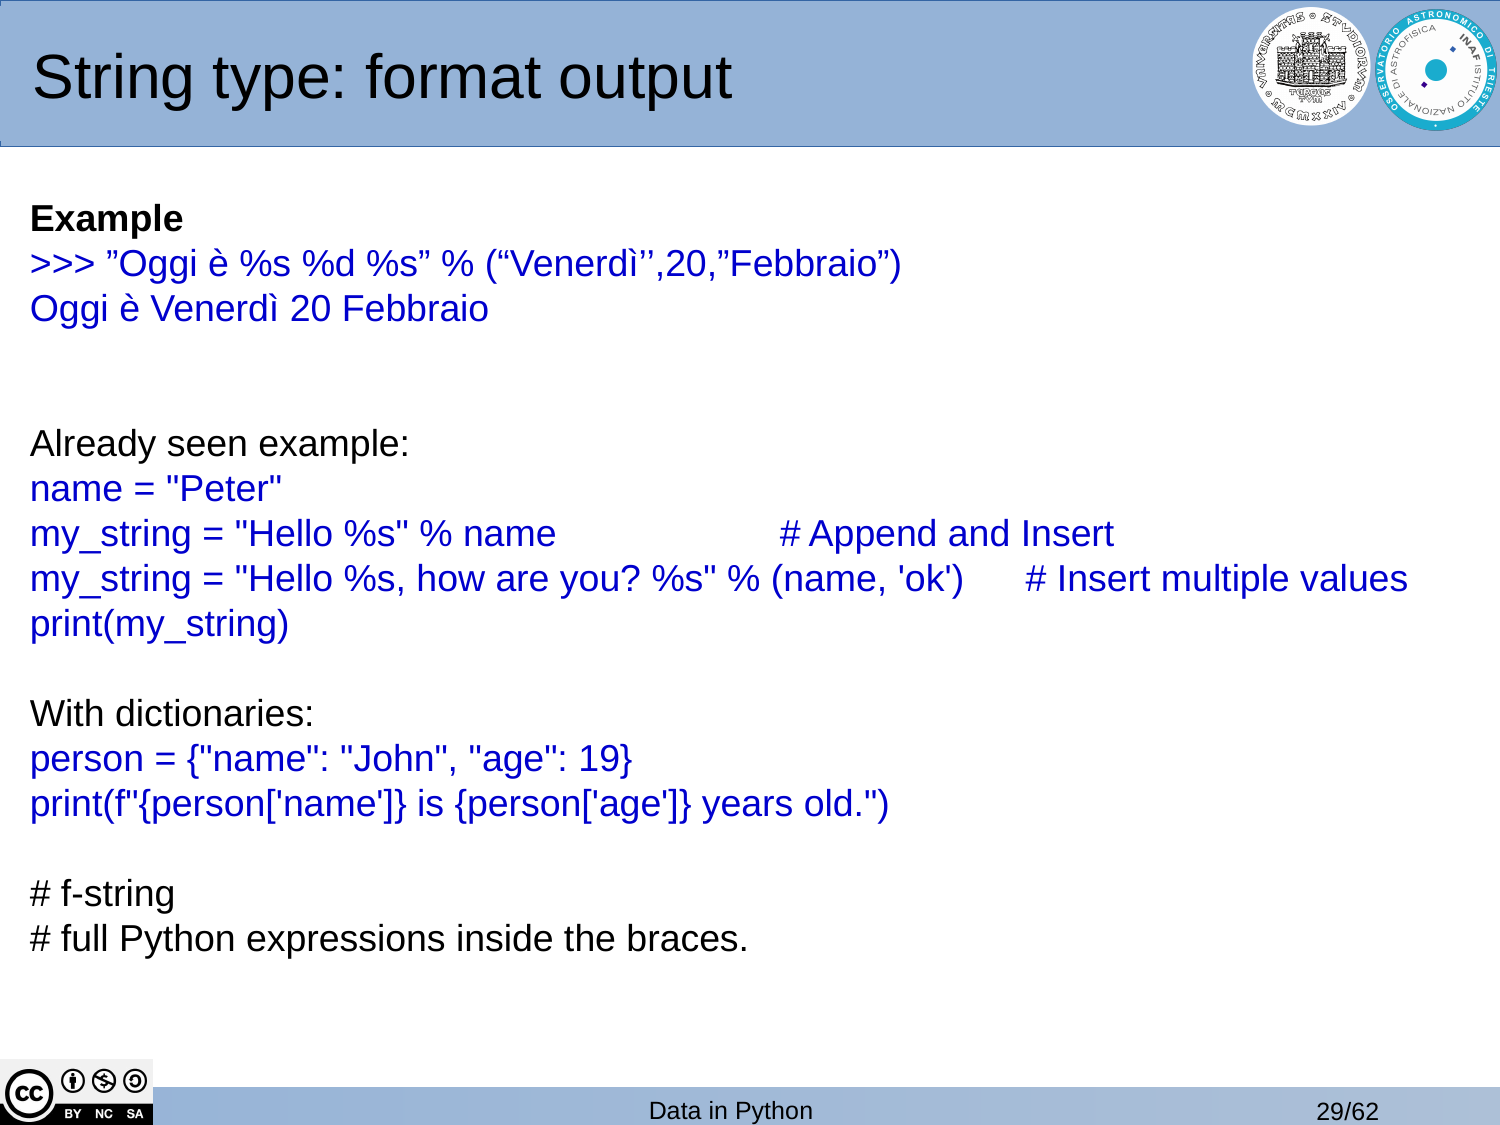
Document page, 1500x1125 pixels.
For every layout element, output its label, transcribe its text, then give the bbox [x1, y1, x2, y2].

list Example >>> ”Oggi è %s %d %s” % (“Venerdì’’,20,”Febbraio”) Oggi è Venerdì 20 Febbraio Already seen example: name = "Peter" my_string = "Hello %s" % name # Append and Insert my_string = "Hello %s, how are you? %s" % (name, 'ok') # Insert multiple values print(my_string) With dictionaries: person = {"name": "John", "age": 19} print(f"{person['name']} is {person['age']} years old.") # f-string # full Python expressions inside the braces. [14, 140, 1492, 1053]
picture [1253, 0, 1500, 156]
picture [0, 1059, 153, 1125]
text_box String type: format output [0, 5, 1253, 141]
